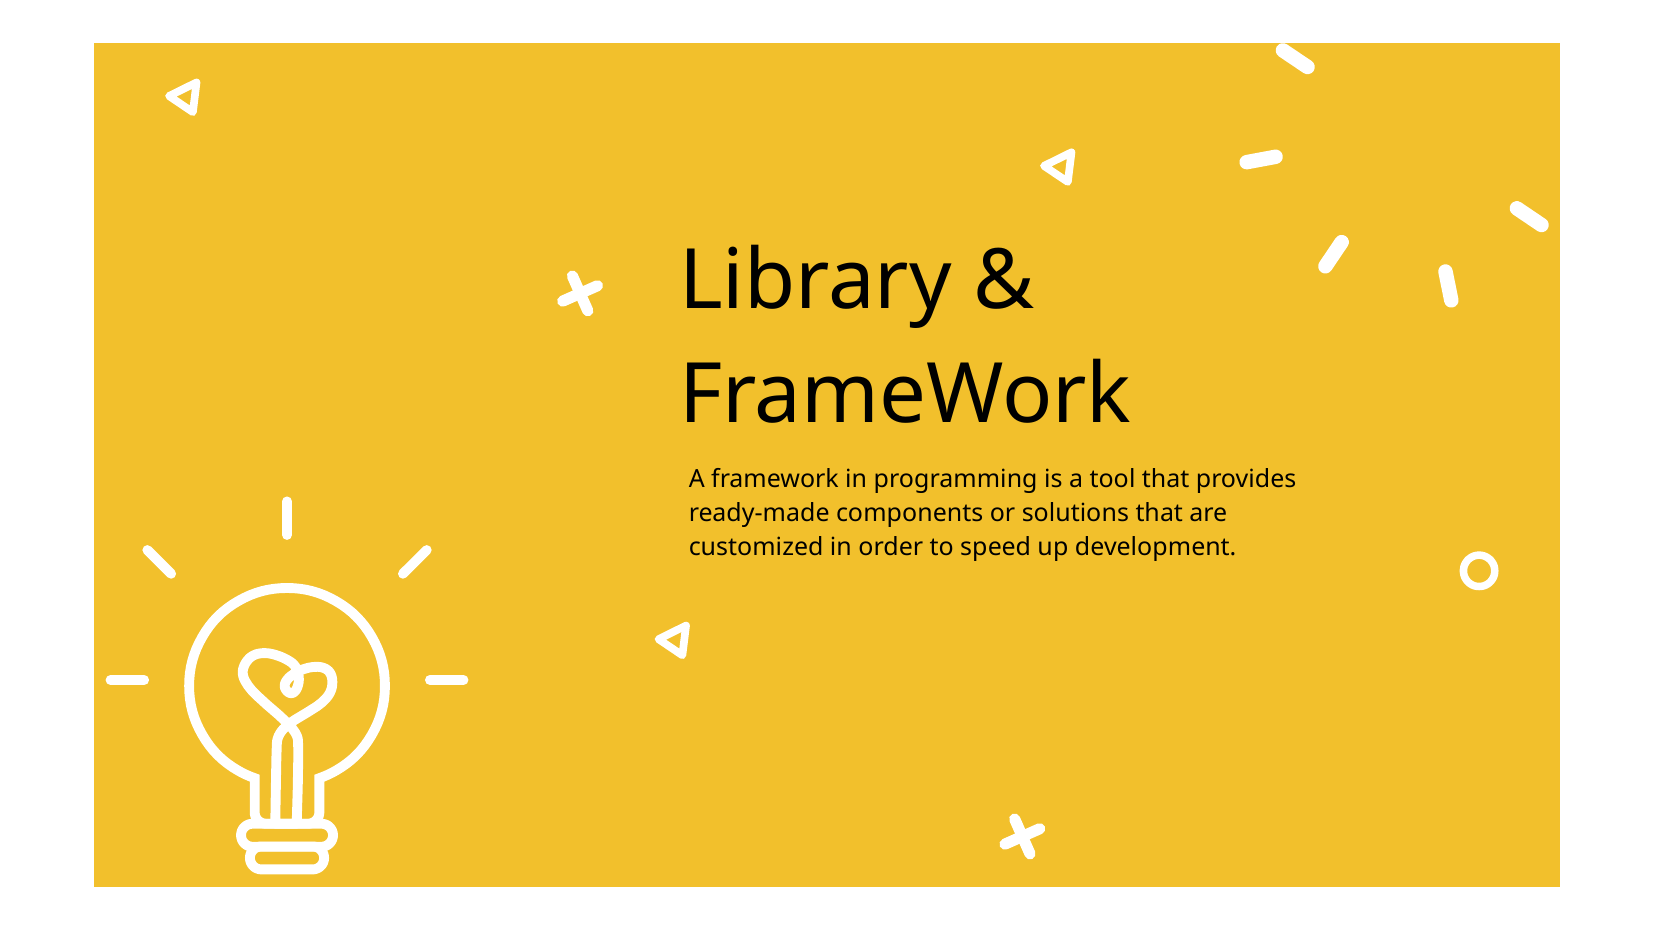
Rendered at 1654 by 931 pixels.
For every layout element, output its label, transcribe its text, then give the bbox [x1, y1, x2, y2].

text_box A framework in programming is a tool that provides ready-made components or solutions that are customized in order to speed up development. [688, 460, 1349, 564]
title Library & FrameWork [679, 236, 1409, 431]
